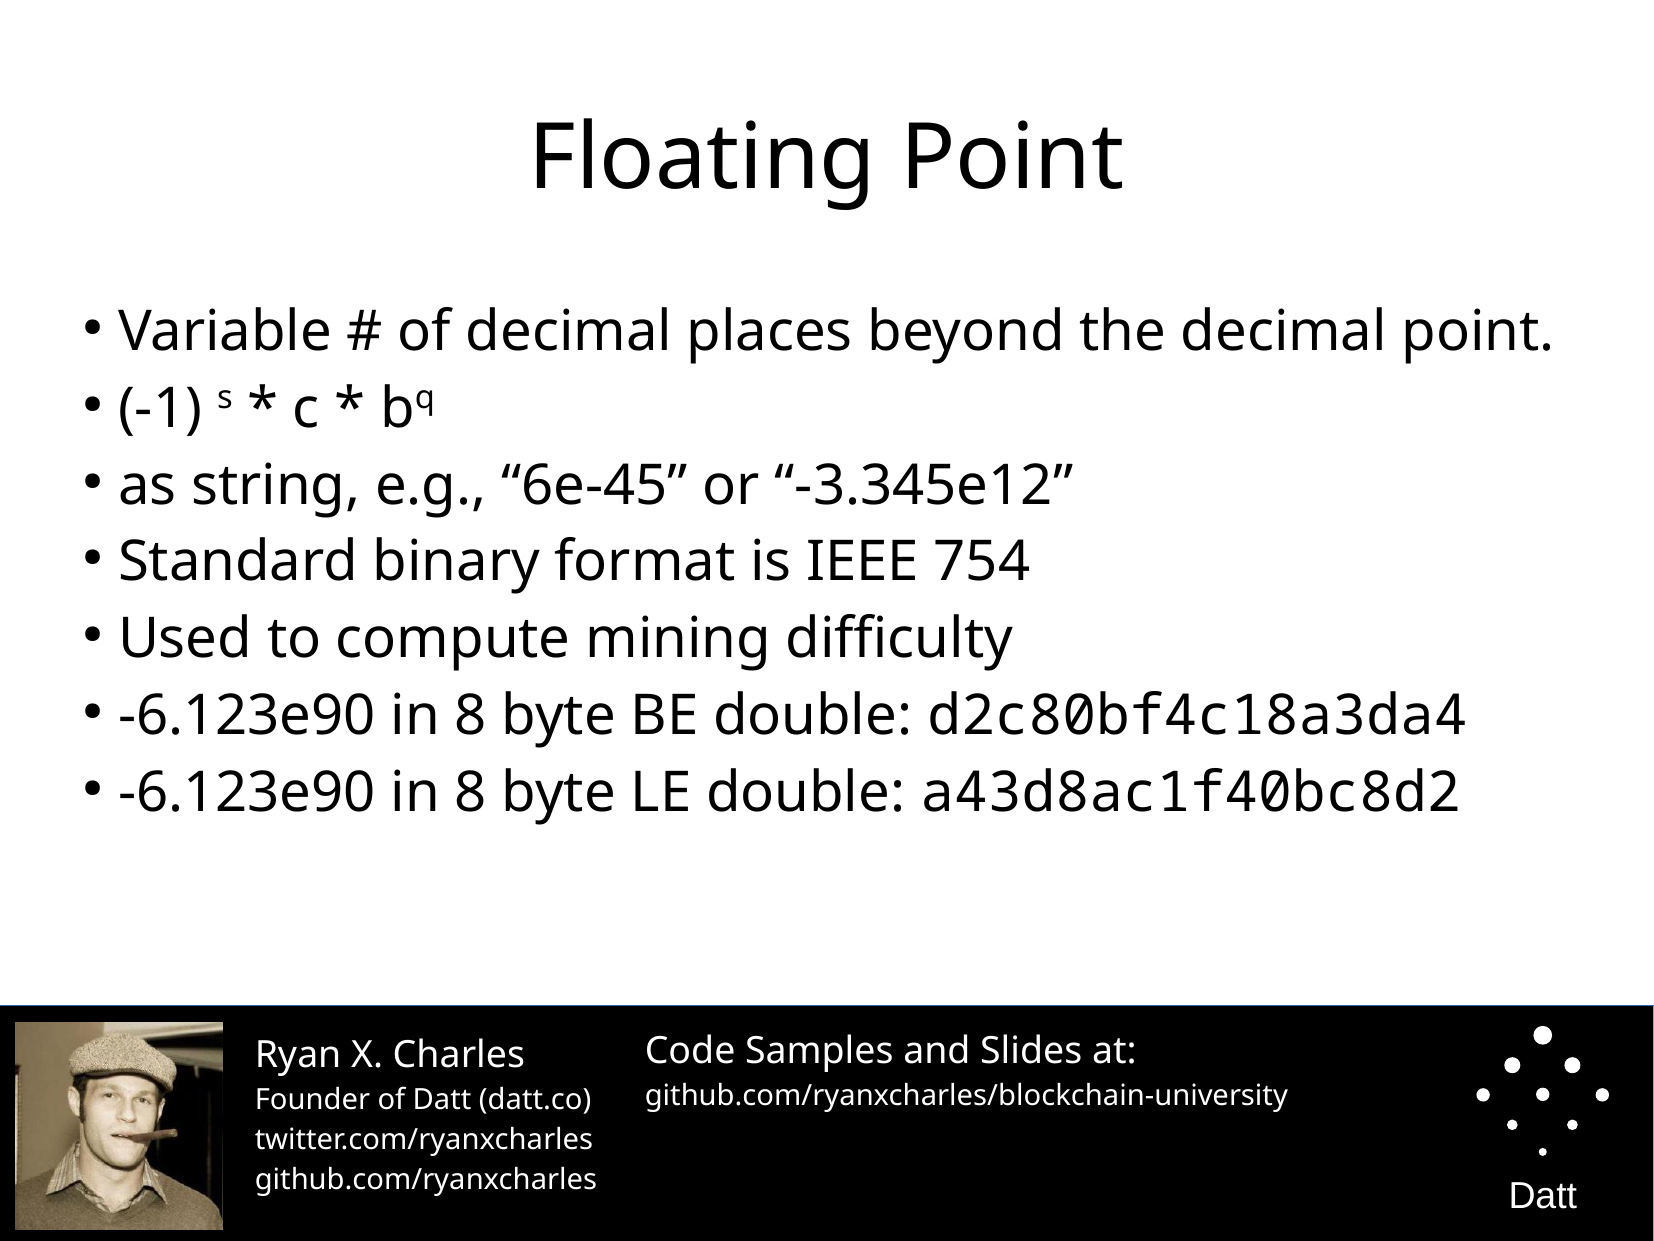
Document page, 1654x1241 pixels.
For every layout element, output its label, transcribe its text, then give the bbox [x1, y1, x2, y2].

text_box Datt [1452, 1167, 1633, 1241]
title Floating Point [82, 49, 1571, 257]
picture [1475, 1023, 1611, 1159]
text_box Ryan X. Charles Founder of Datt (datt.co) twitter.com/ryanxcharles github.com/ryanxcharles [240, 1020, 976, 1241]
text_box [0, 1005, 1654, 1241]
picture [15, 1022, 223, 1231]
text_box Code Samples and Slides at: github.com/ryanxcharles/blockchain-university [630, 1015, 1403, 1156]
text_box Variable # of decimal places beyond the decimal point. (-1) s * c * bq as string, e.g., “6e-45” or “-3.345e12” Standard binary format is IEEE 754 Used to compute mining difficulty -6.123e90 in 8 byte BE double: d2c80bf4c18a3da4 -6.123e90 in 8 byte LE double: a43d8ac1f40bc8d2 [82, 290, 1576, 1010]
